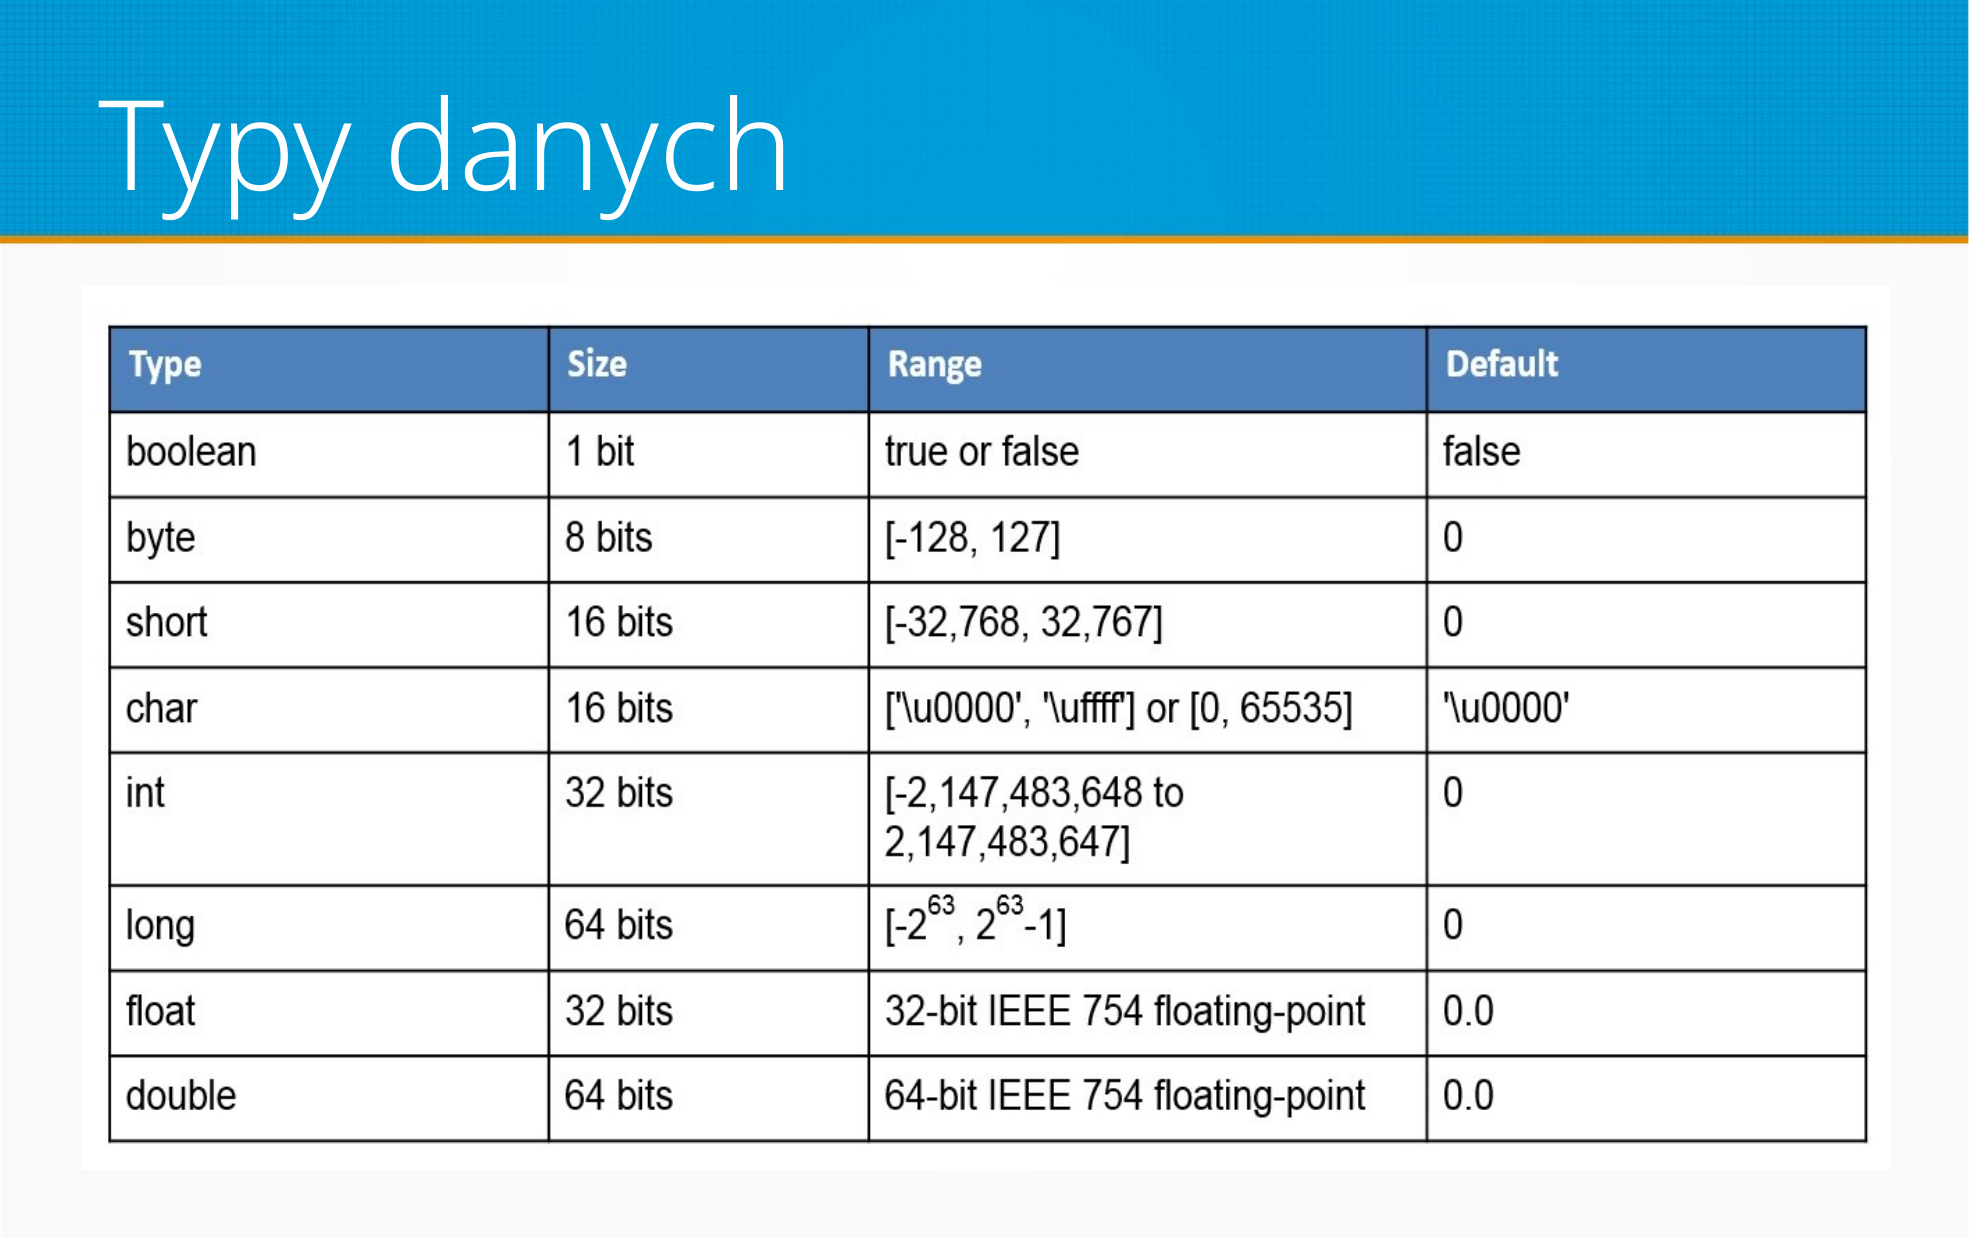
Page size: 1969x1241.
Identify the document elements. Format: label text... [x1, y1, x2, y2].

title Typy danych [98, 19, 1870, 227]
picture [0, 233, 1969, 1241]
